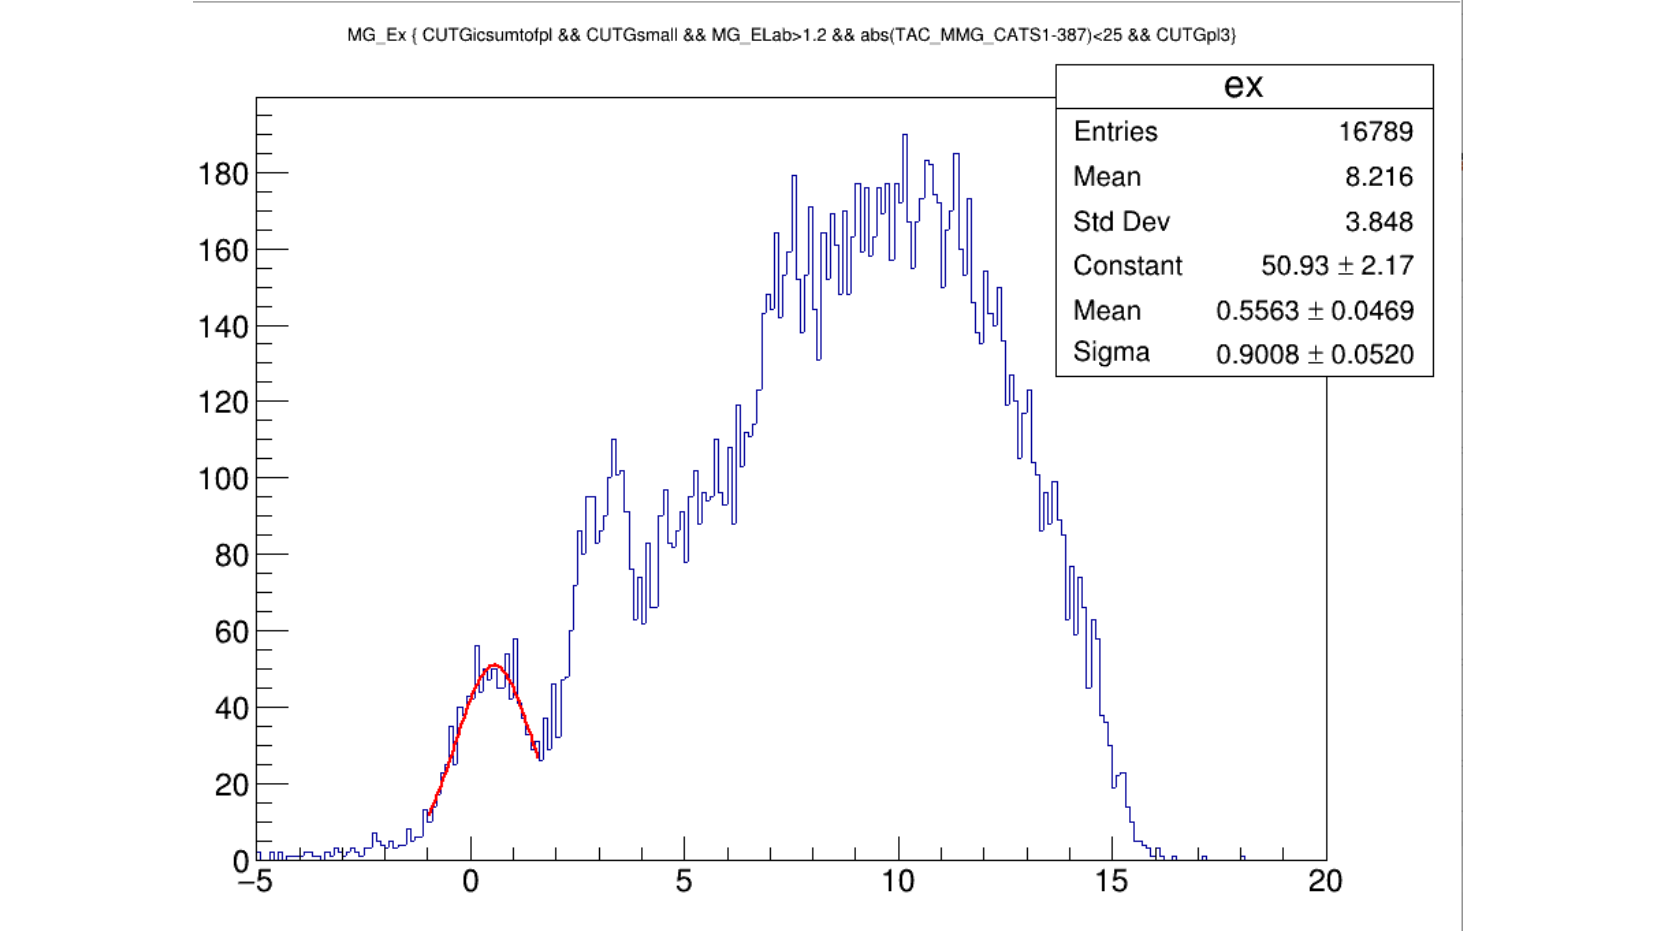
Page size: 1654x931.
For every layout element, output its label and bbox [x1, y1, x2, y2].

picture [193, 0, 1463, 931]
